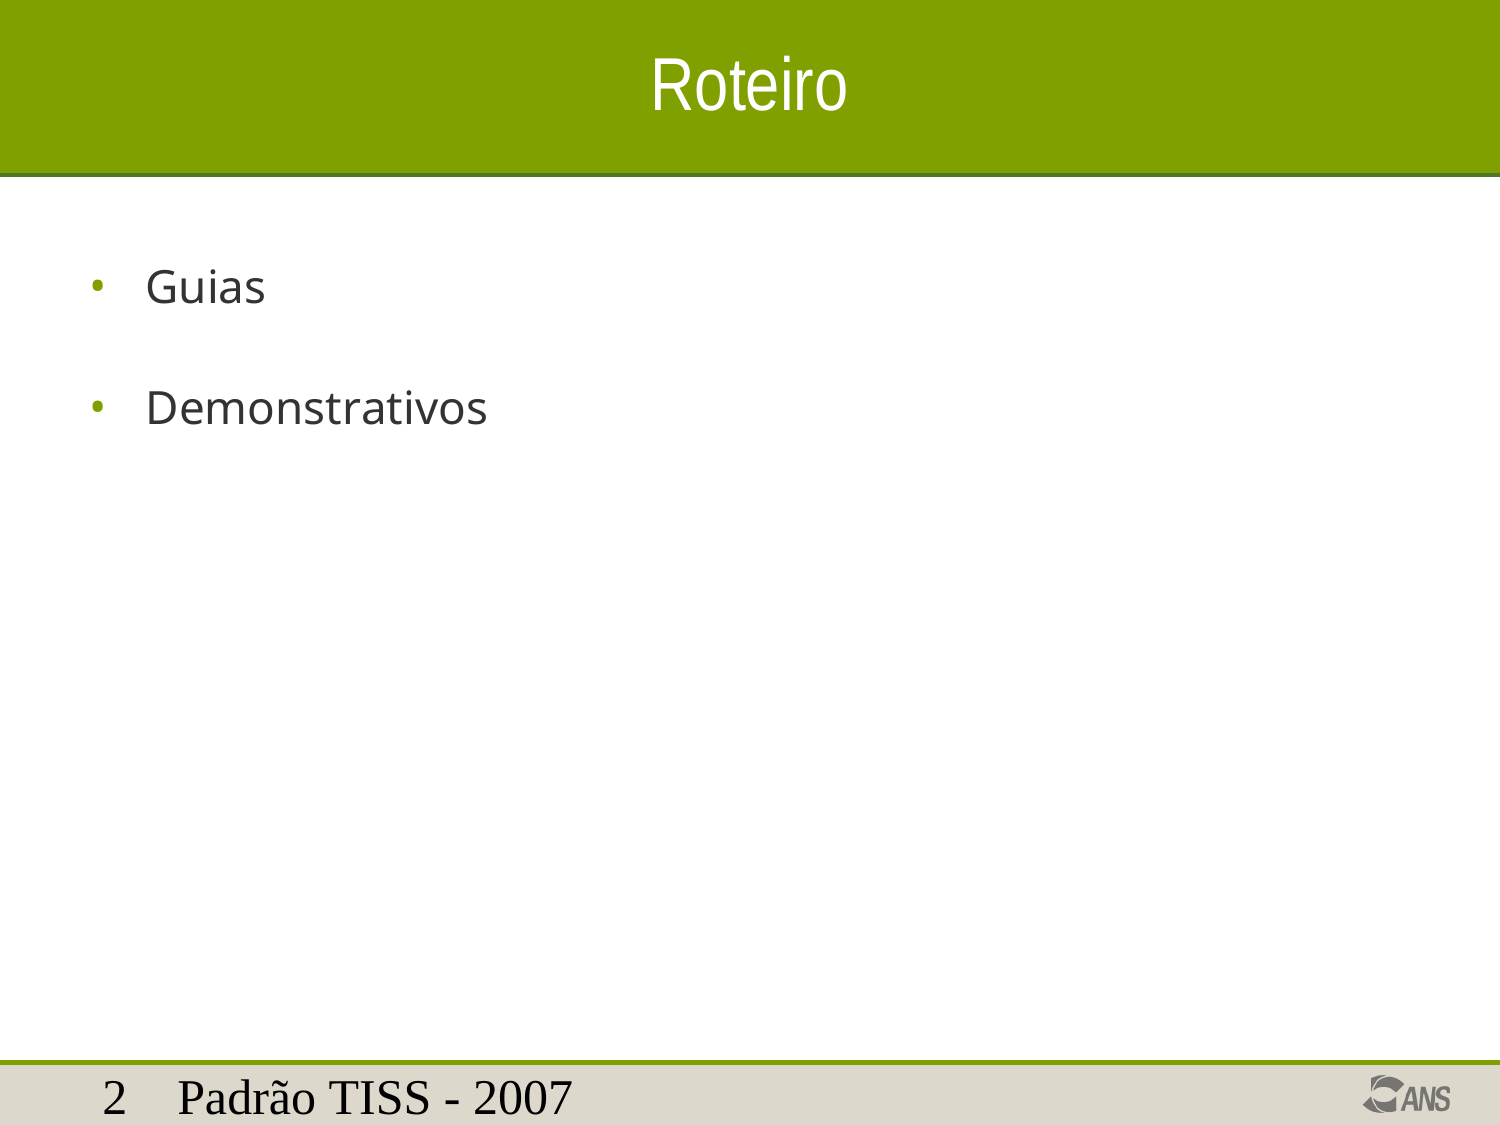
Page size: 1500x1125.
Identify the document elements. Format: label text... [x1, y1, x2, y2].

title Roteiro [24, 10, 1475, 161]
picture [1362, 1075, 1450, 1113]
list Guias Demonstrativos [74, 249, 1463, 938]
